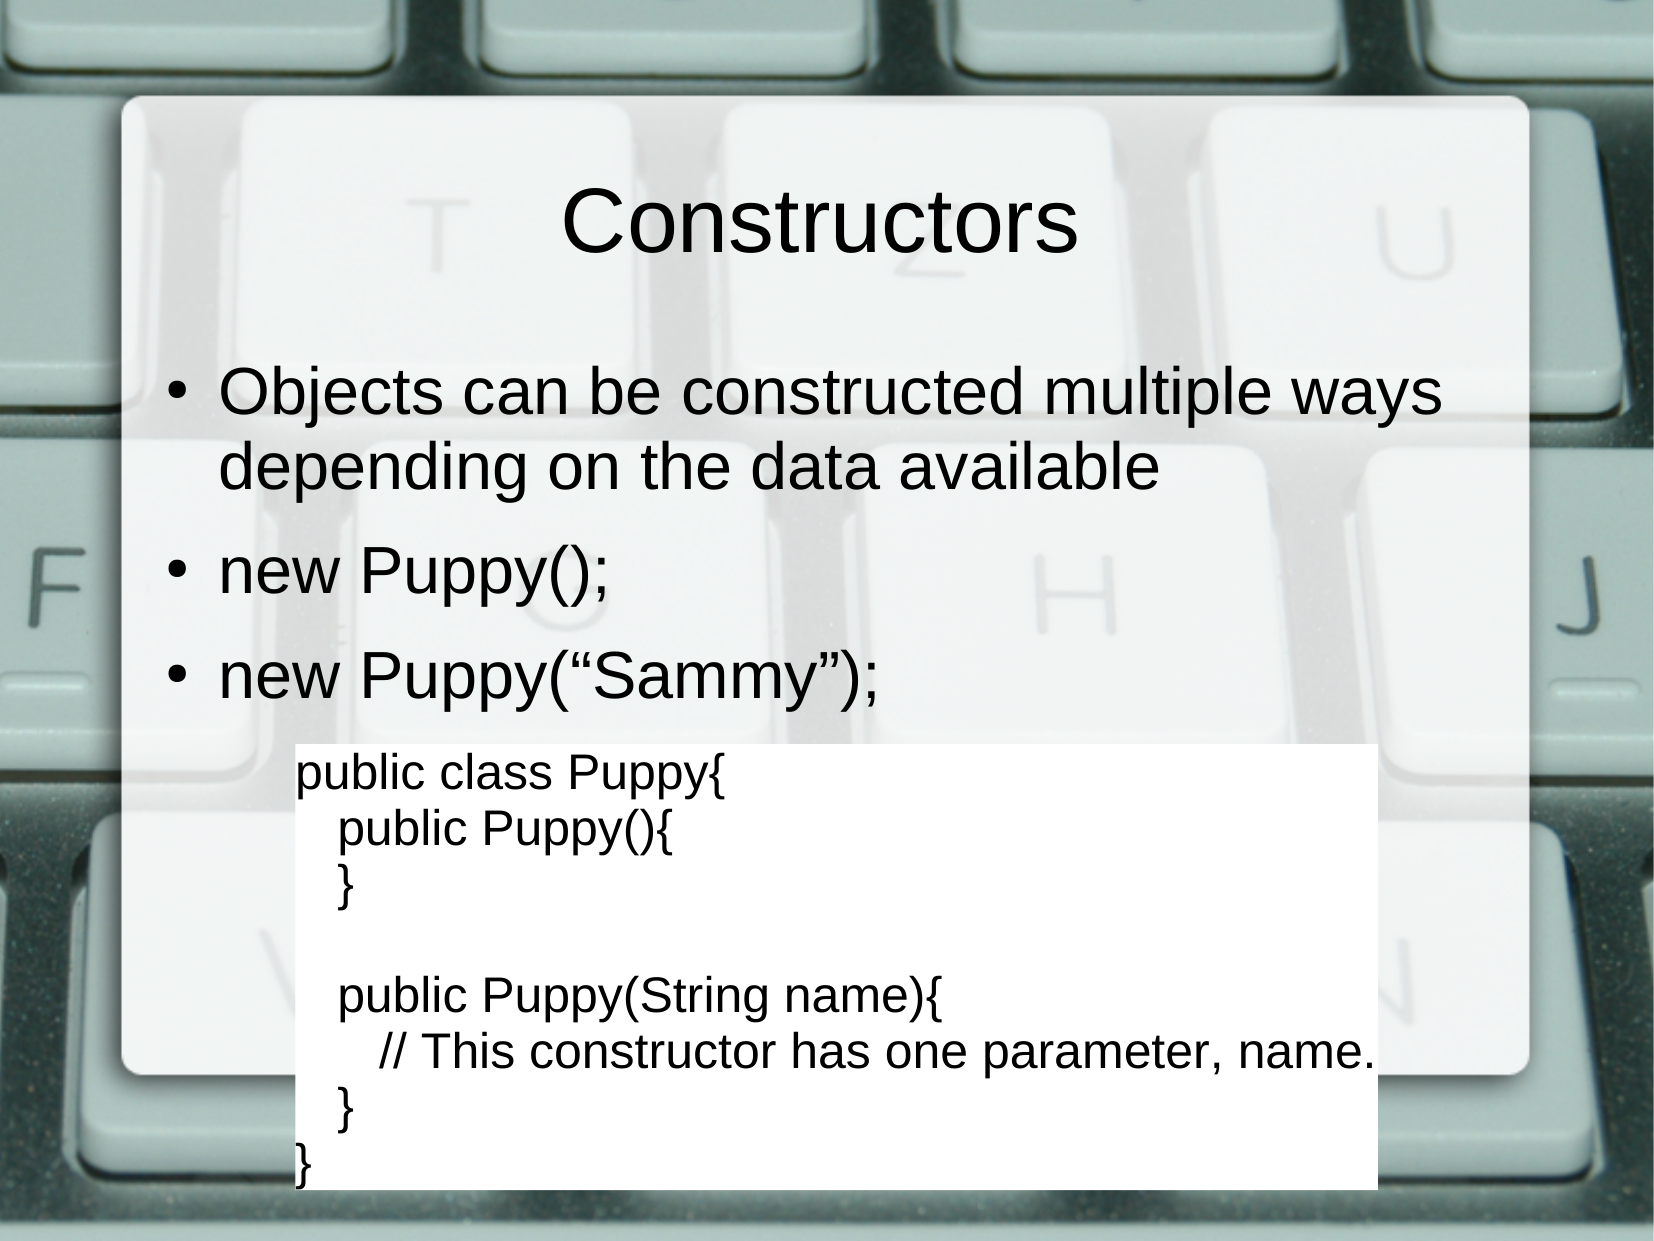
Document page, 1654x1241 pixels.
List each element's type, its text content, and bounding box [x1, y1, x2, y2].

title Constructors [135, 117, 1506, 325]
text_box public class Puppy{ public Puppy(){ } public Puppy(String name){ // This constructor has one parameter, name. } } [295, 744, 1378, 1191]
list Objects can be constructed multiple ways depending on the data available new Puppy(); new Puppy(“Sammy”); [147, 354, 1506, 1063]
picture [0, 0, 1654, 1241]
